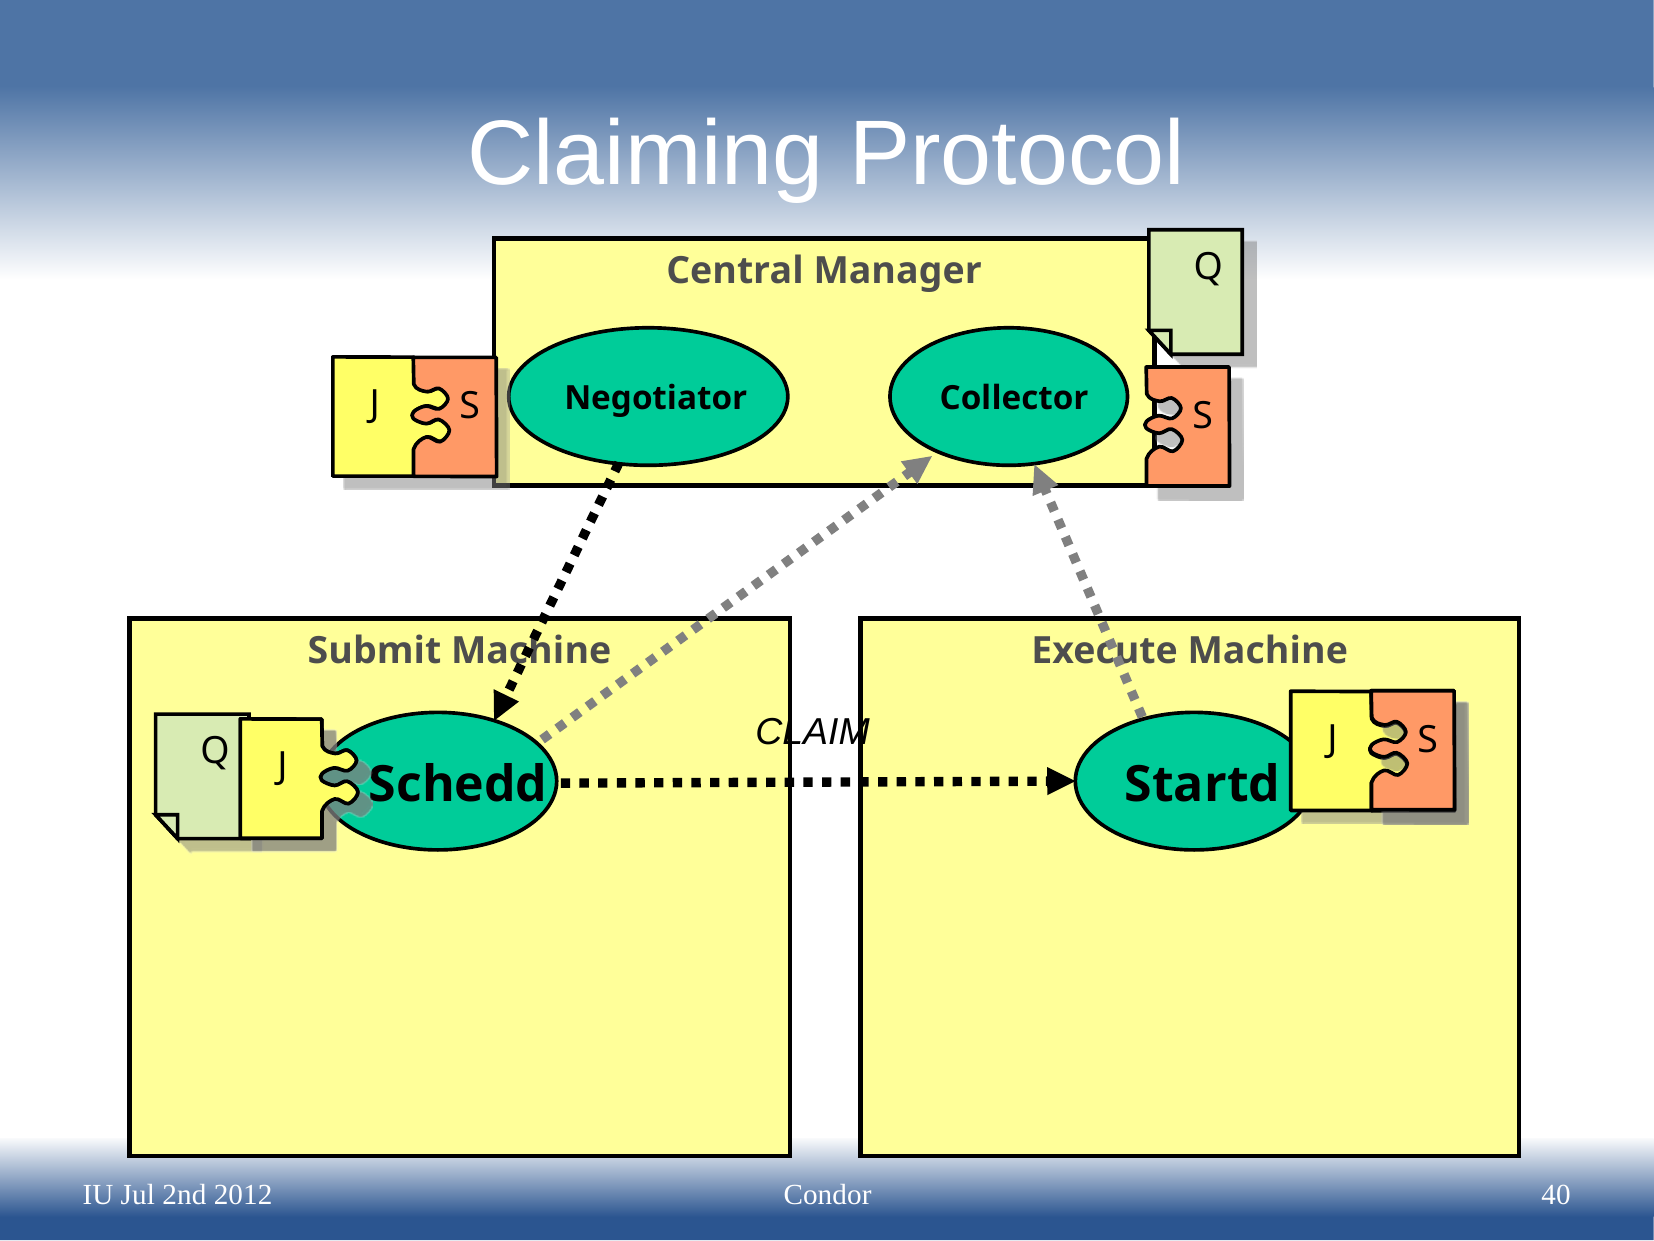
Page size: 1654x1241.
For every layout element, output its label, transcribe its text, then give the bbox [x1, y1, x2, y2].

text_box S [1177, 383, 1228, 444]
text_box Q [1148, 229, 1243, 355]
text_box Startd [1075, 712, 1302, 850]
text_box J [262, 733, 303, 794]
text_box Execute Machine [860, 618, 1520, 1157]
text_box [331, 356, 497, 477]
text_box J [354, 371, 395, 432]
text_box [240, 718, 358, 839]
text_box Negotiator [508, 327, 788, 466]
text_box Central Manager [494, 238, 1155, 486]
text_box Collector [889, 327, 1128, 466]
text_box Q [155, 714, 249, 839]
text_box [1144, 414, 1177, 434]
text_box S [1402, 706, 1453, 768]
text_box S [444, 373, 495, 434]
text_box [1289, 690, 1455, 811]
text_box Submit Machine [129, 618, 790, 1157]
title Claiming Protocol [82, 49, 1571, 257]
text_box J [1312, 705, 1353, 767]
text_box Schedd [321, 712, 557, 850]
text_box CLAIM [740, 699, 885, 760]
text_box [1146, 367, 1230, 487]
